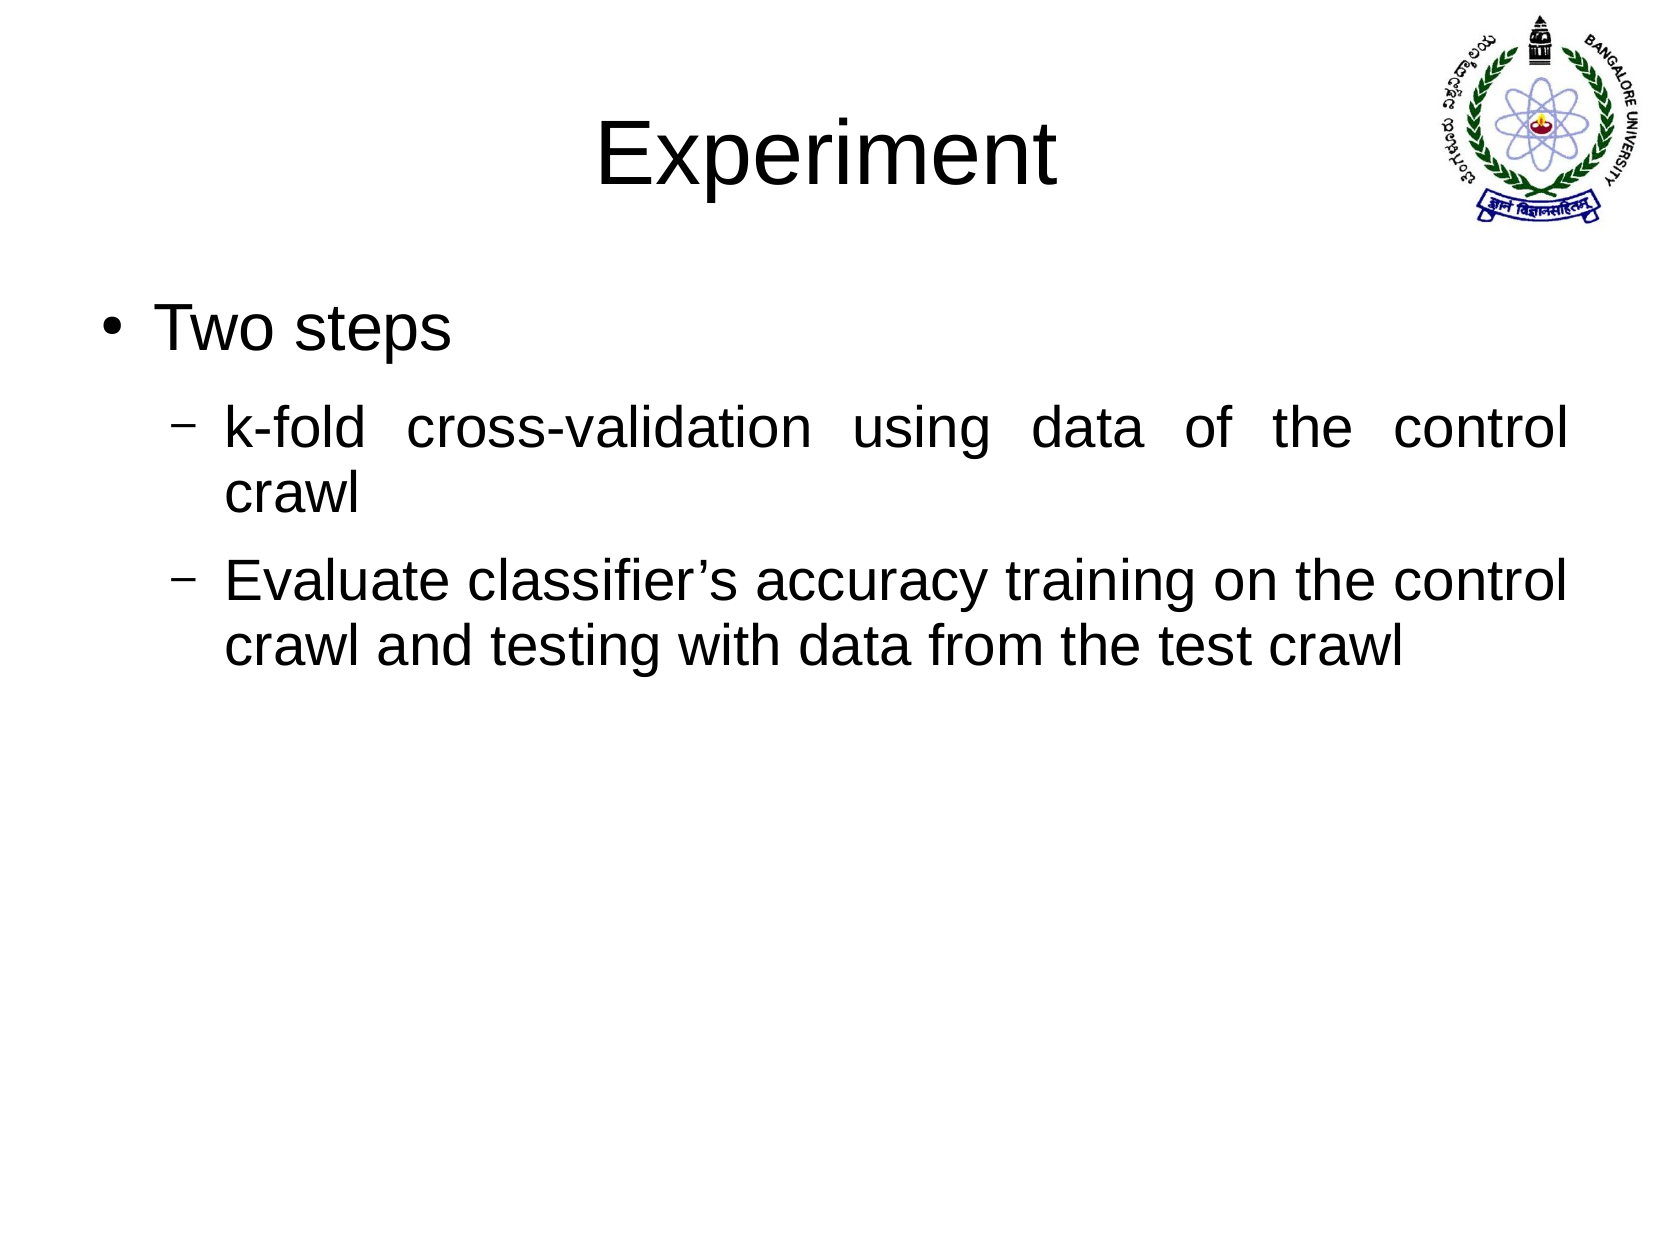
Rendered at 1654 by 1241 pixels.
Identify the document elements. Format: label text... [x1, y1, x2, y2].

list Two steps k-fold cross-validation using data of the control crawl Evaluate classifier’s accuracy training on the control crawl and testing with data from the test crawl [82, 290, 1571, 1010]
title Experiment [82, 49, 1571, 257]
picture [1425, 5, 1654, 231]
